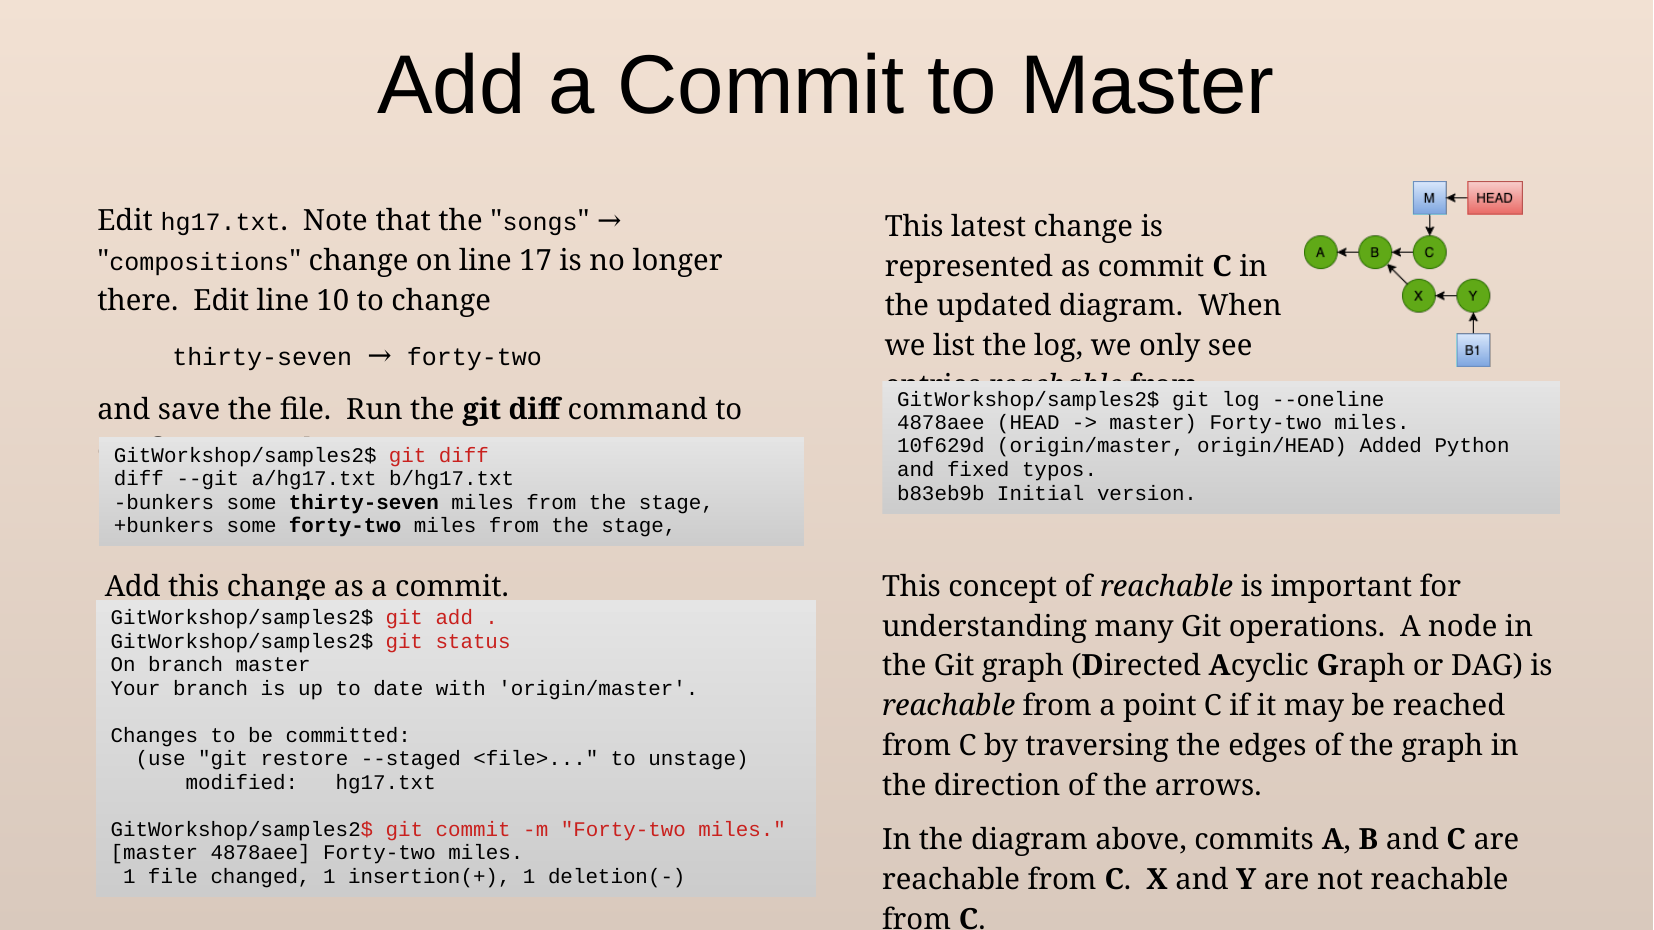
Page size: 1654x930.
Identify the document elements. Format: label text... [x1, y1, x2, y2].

text_box GitWorkshop/samples2$ git diff diff --git a/hg17.txt b/hg17.txt -bunkers some thirty-seven miles from the stage, +bunkers some forty-two miles from the stage, [99, 437, 805, 547]
title Add a Commit to Master [82, 19, 1571, 151]
text_box Edit hg17.txt. Note that the "songs" → "compositions" change on line 17 is no longer there. Edit line 10 to change thirty-seven → forty-two and save the file. Run the git diff command to confirm your change. [82, 192, 766, 436]
text_box GitWorkshop/samples2$ git log --oneline 4878aee (HEAD -> master) Forty-two miles. 10f629d (origin/master, origin/HEAD) Added Python and fixed typos. b83eb9b Initial version. [882, 381, 1561, 514]
text_box This latest change is represented as commit C in the updated diagram. When we list the log, we only see entries reachable from commit C. [870, 197, 1311, 378]
text_box This concept of reachable is important for understanding many Git operations. A node in the Git graph (Directed Acyclic Graph or DAG) is reachable from a point C if it may be reached from C by traversing the edges of the graph in the direction of the arrows. In the diagram above, commits A, B and C are reachable from C. X and Y are not reachable from C. By default, the log command only displays commits reachable from HEAD. [867, 557, 1576, 900]
picture [1304, 181, 1523, 367]
text_box Add this change as a commit. [90, 558, 781, 607]
text_box GitWorkshop/samples2$ git add . GitWorkshop/samples2$ git status On branch master Your branch is up to date with 'origin/master'. Changes to be committed: (use "git restore --staged <file>..." to unstage) modified: hg17.txt GitWorkshop/samples2$ git commit -m "Forty-two miles." [master 4878aee] Forty-two miles. 1 file changed, 1 insertion(+), 1 deletion(-) [95, 600, 816, 897]
